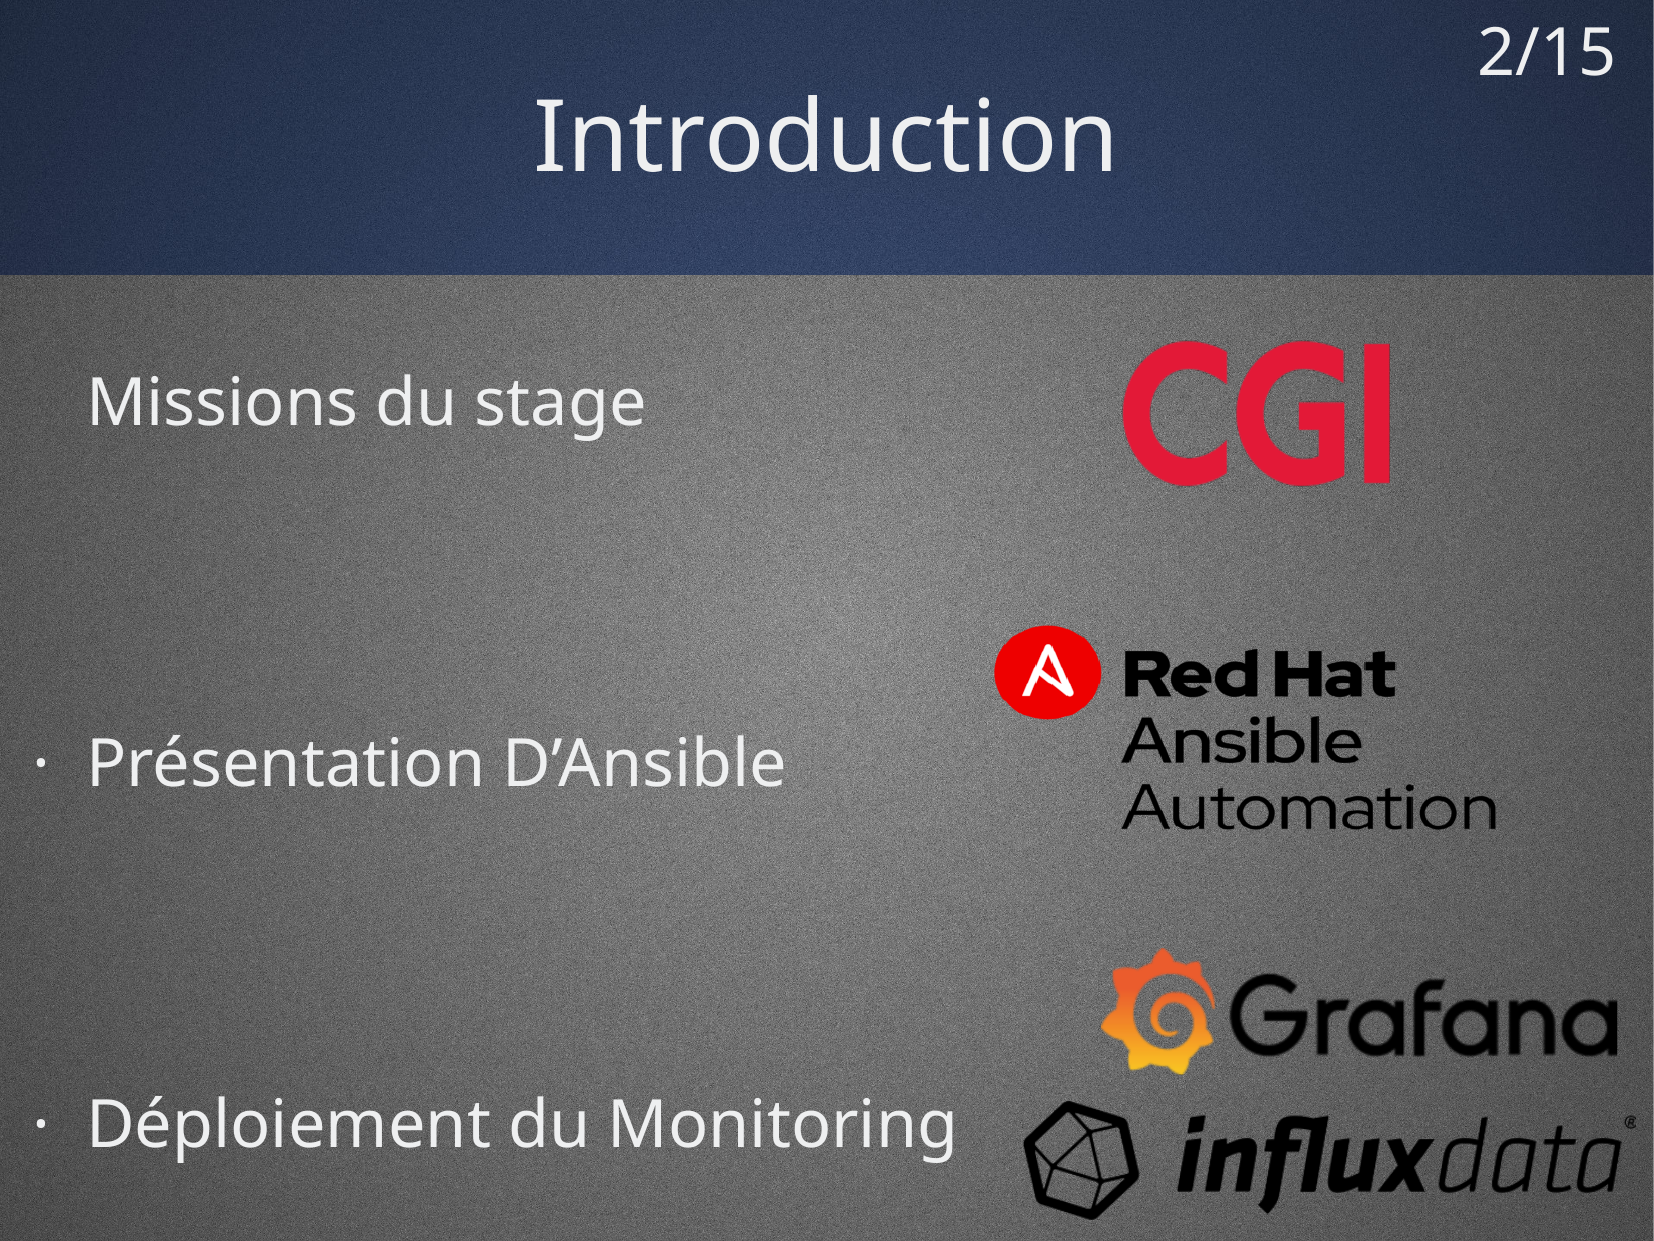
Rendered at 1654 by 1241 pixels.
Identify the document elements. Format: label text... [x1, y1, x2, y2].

title Introduction [88, 29, 1565, 237]
list Missions du stage Présentation D’Ansible Déploiement du Monitoring [15, 354, 1492, 1076]
picture [0, 0, 1654, 1241]
list 2/15 [1371, 4, 1652, 83]
